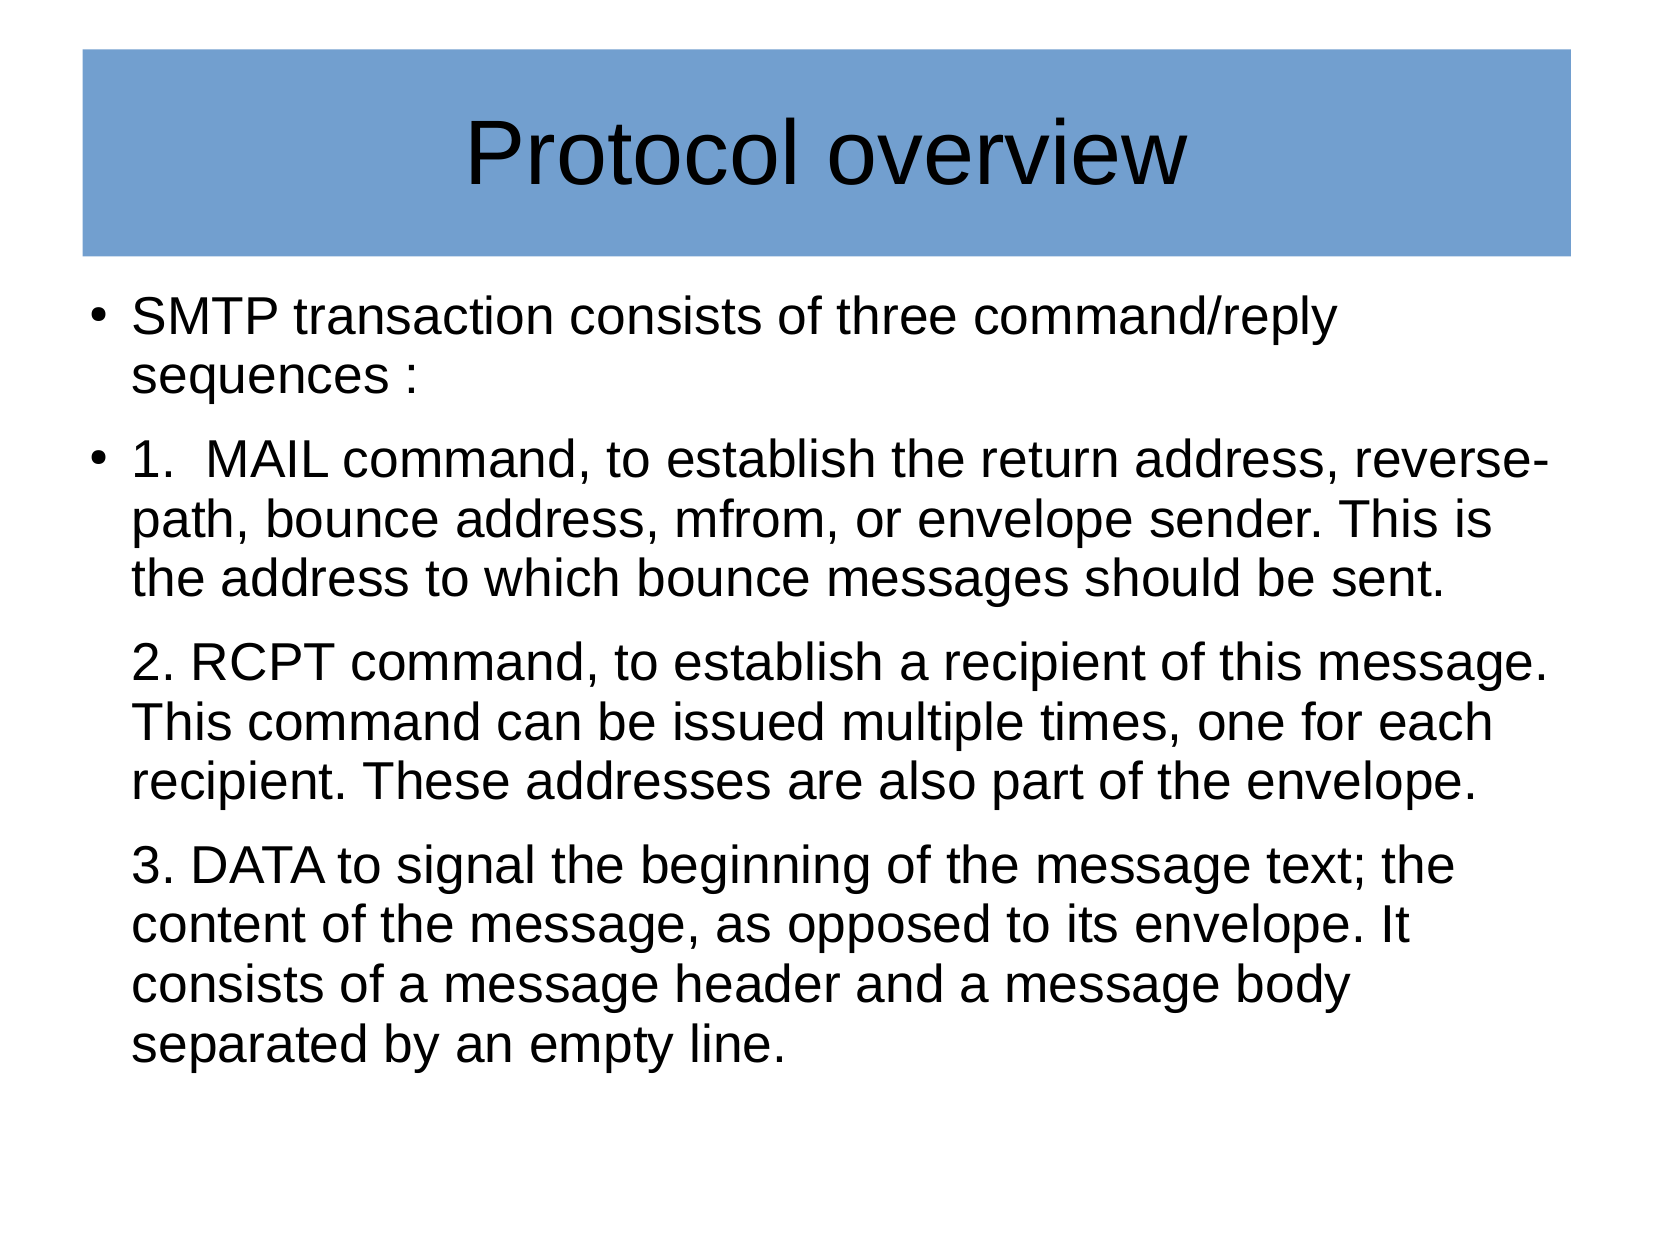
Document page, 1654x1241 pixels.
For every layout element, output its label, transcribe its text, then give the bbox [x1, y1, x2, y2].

title Protocol overview [82, 49, 1571, 257]
list SMTP transaction consists of three command/reply sequences : 1. MAIL command, to establish the return address, reverse-path, bounce address, mfrom, or envelope sender. This is the address to which bounce messages should be sent. 2. RCPT command, to establish a recipient of this message. This command can be issued multiple times, one for each recipient. These addresses are also part of the envelope. 3. DATA to signal the beginning of the message text; the content of the message, as opposed to its envelope. It consists of a message header and a message body separated by an empty line. [75, 285, 1564, 1096]
